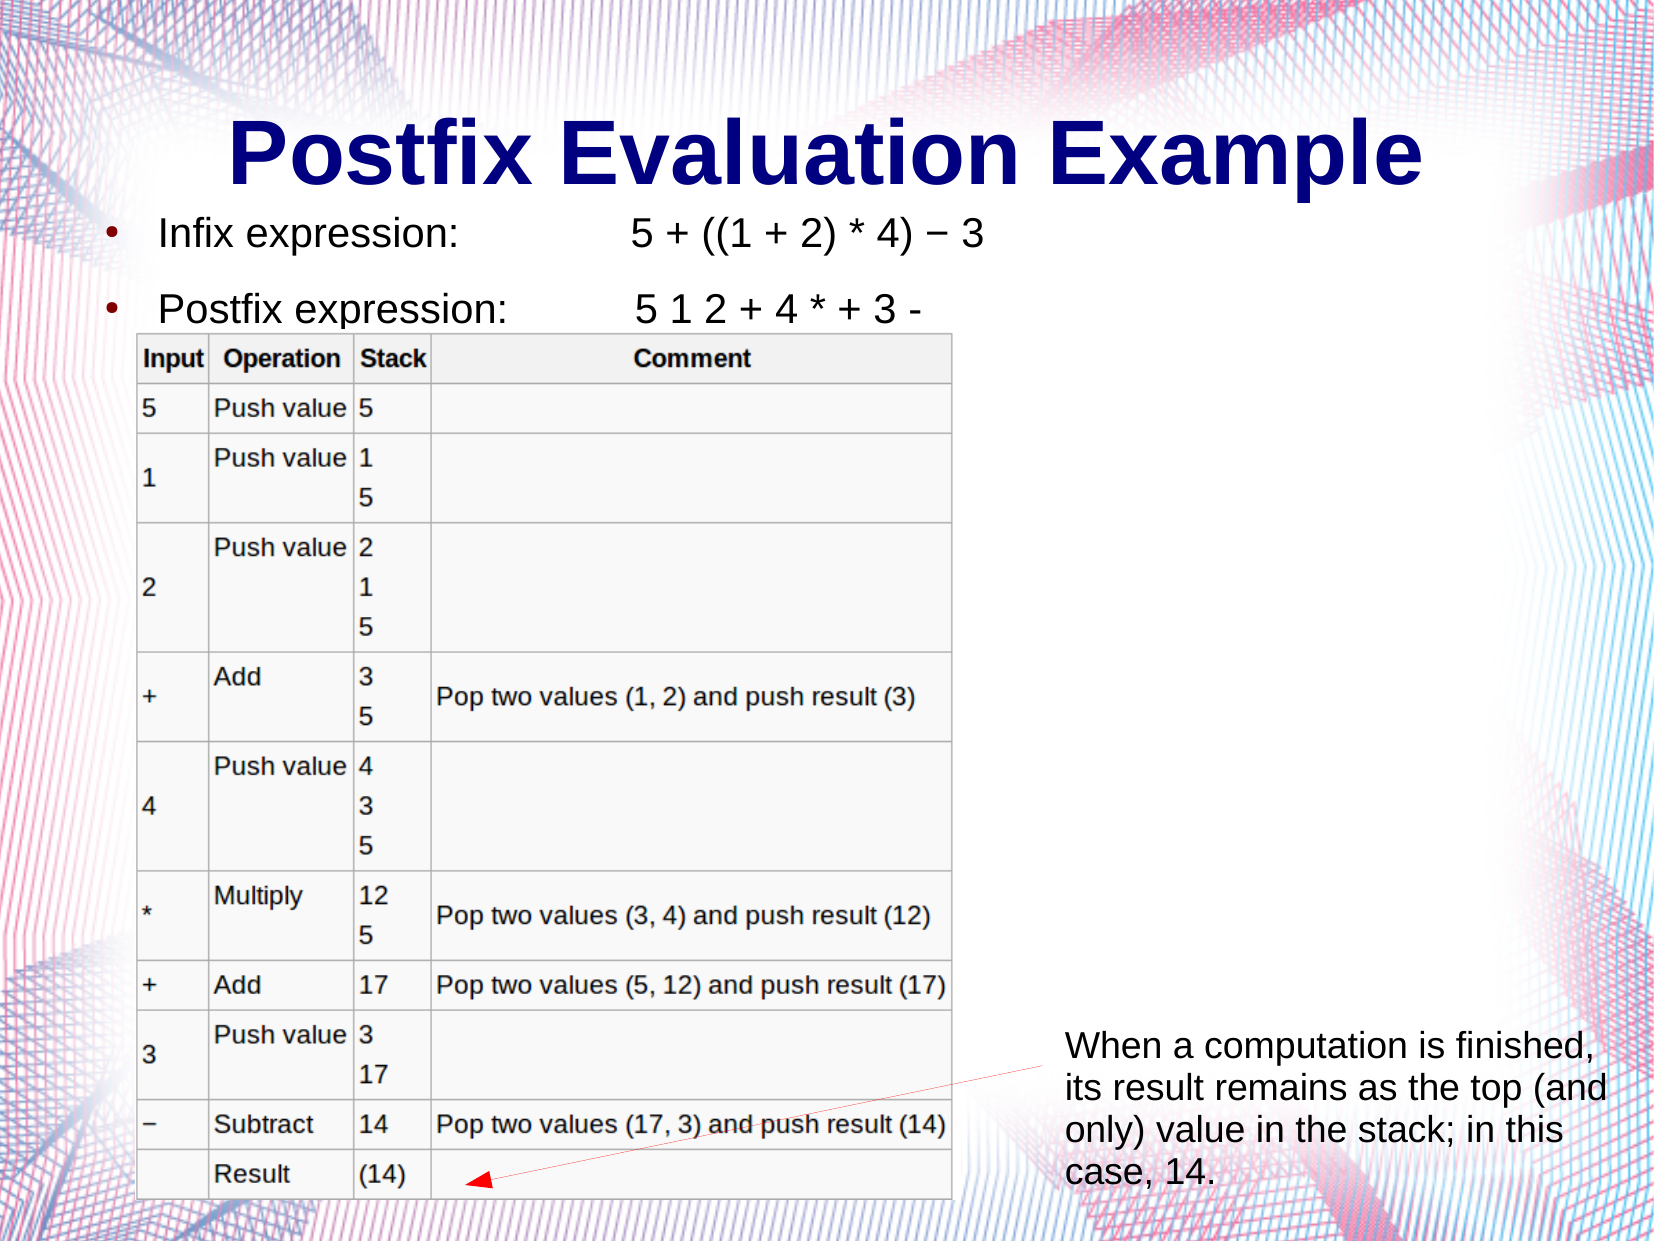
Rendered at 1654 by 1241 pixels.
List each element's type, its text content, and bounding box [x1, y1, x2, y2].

title Postfix Evaluation Example [82, 49, 1571, 257]
text_box When a computation is finished, its result remains as the top (and only) value in the stack; in this case, 14. [1050, 1017, 1636, 1201]
list Infix expression: 5 + ((1 + 2) * 4) − 3 Postfix expression: 5 1 2 + 4 * + 3 - [86, 210, 1576, 930]
picture [0, 0, 1654, 1241]
